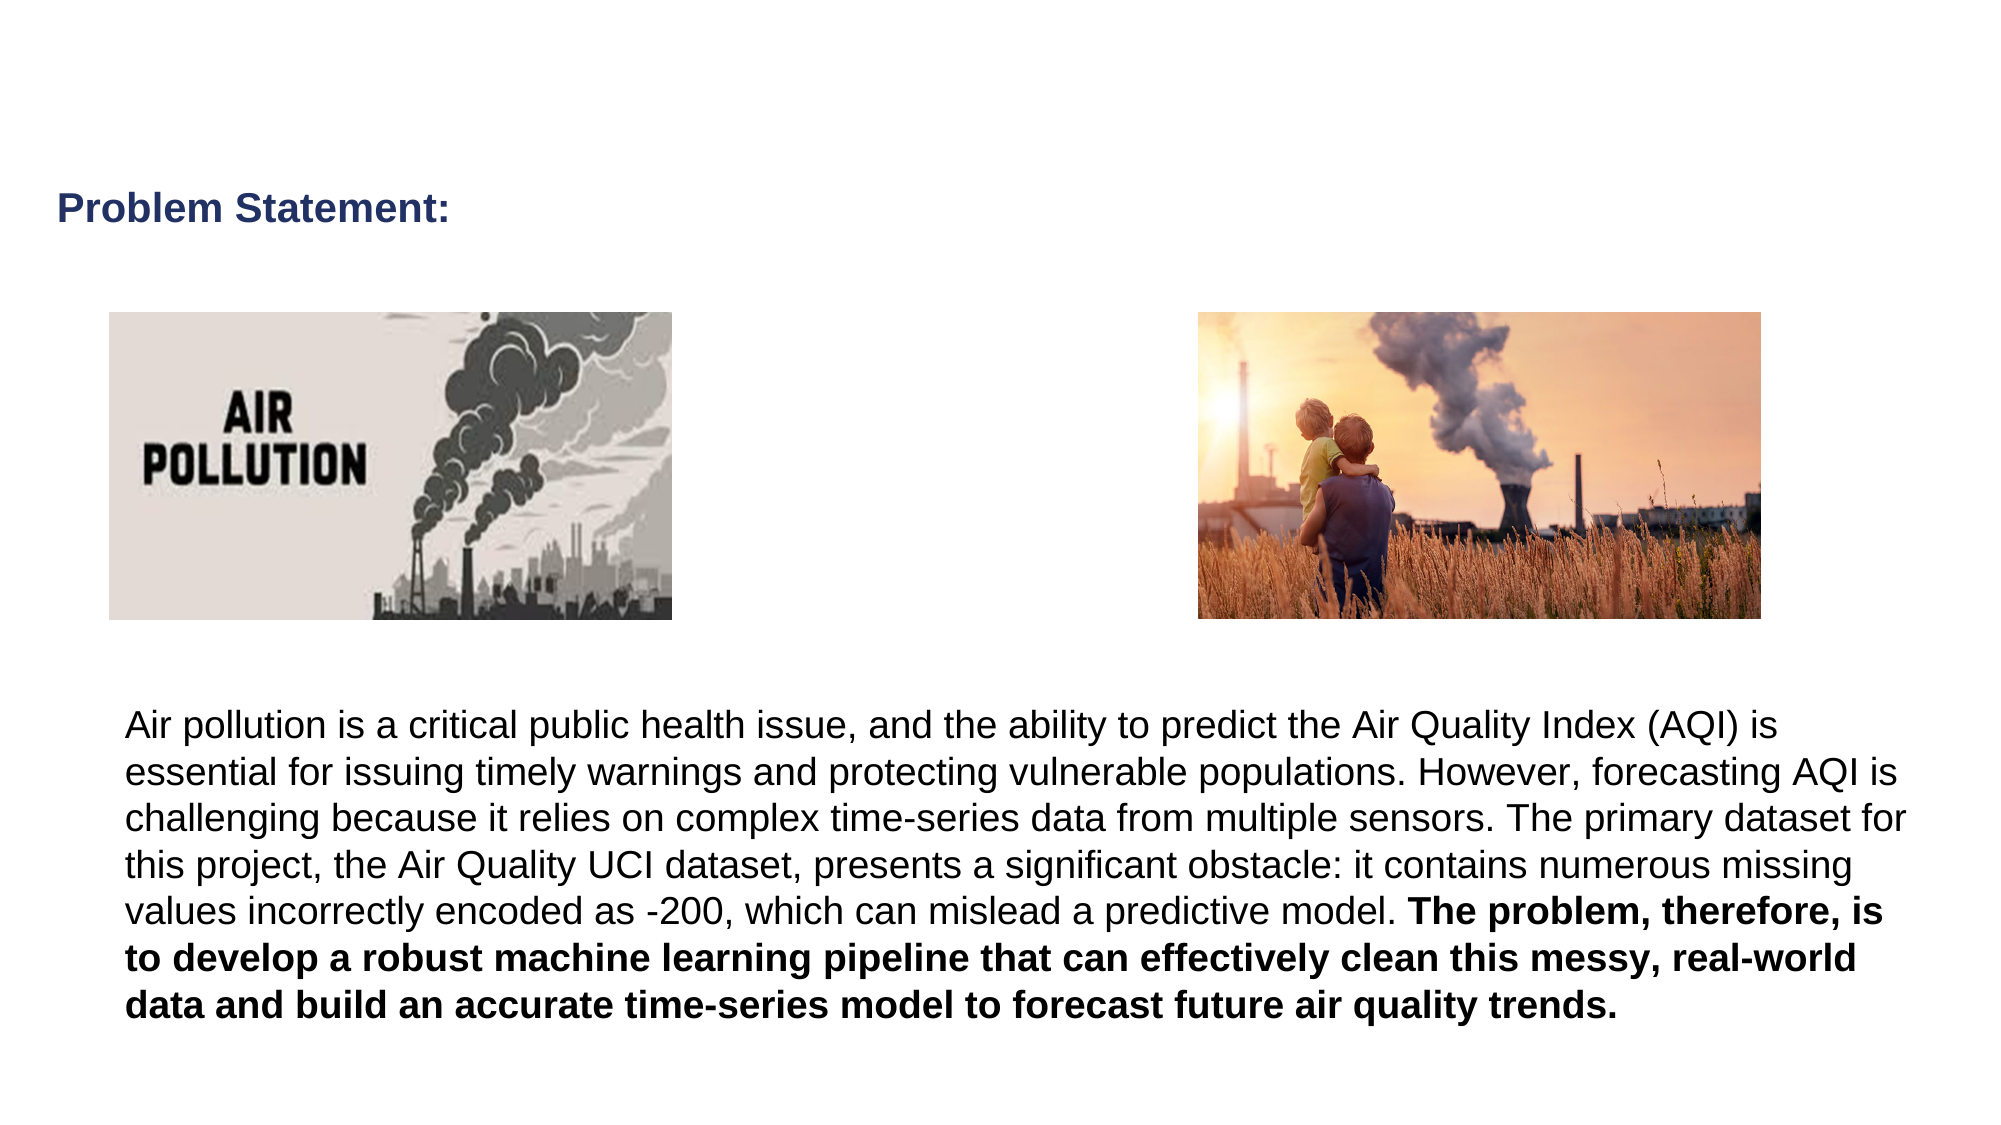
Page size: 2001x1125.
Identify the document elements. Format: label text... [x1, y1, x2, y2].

picture [109, 312, 672, 620]
text_box Problem Statement: [41, 172, 1043, 239]
picture [1198, 312, 1761, 619]
text_box Air pollution is a critical public health issue, and the ability to predict the Air Quality Index (AQI) is essential for issuing timely warnings and protecting vulnerable populations. However, forecasting AQI is challenging because it relies on complex time-series data from multiple sensors. The primary dataset for this project, the Air Quality UCI dataset, presents a significant obstacle: it contains numerous missing values incorrectly encoded as -200, which can mislead a predictive model. The problem, therefore, is to develop a robust machine learning pipeline that can effectively clean this messy, real-world data and build an accurate time-series model to forecast future air quality trends. [109, 692, 1940, 1038]
